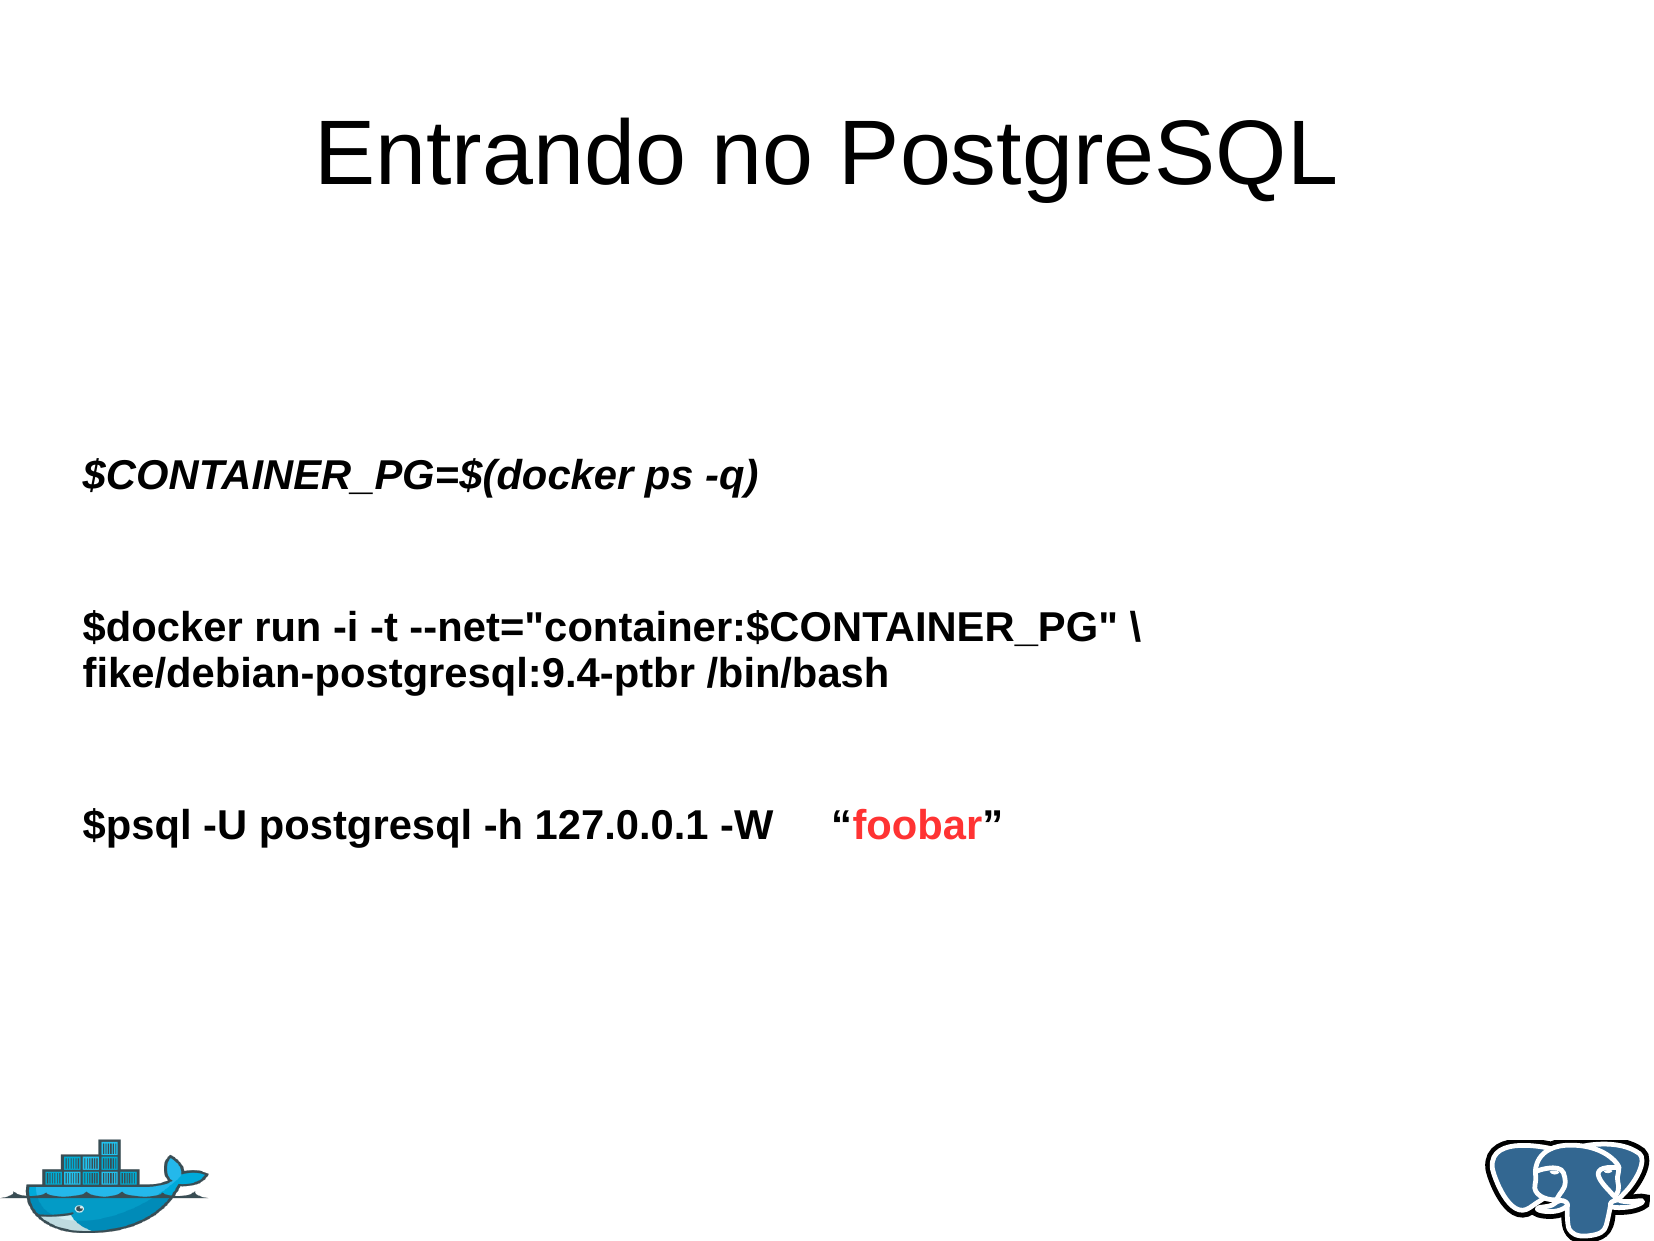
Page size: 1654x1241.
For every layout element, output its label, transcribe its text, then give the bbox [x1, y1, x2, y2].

picture [1485, 1140, 1651, 1241]
list $CONTAINER_PG=$(docker ps -q) $docker run -i -t --net="container:$CONTAINER_PG" \ fike/debian-postgresql:9.4-ptbr /bin/bash $psql -U postgresql -h 127.0.0.1 -W “foobar” [82, 290, 1571, 1010]
title Entrando no PostgreSQL [82, 49, 1571, 257]
picture [0, 1139, 211, 1233]
